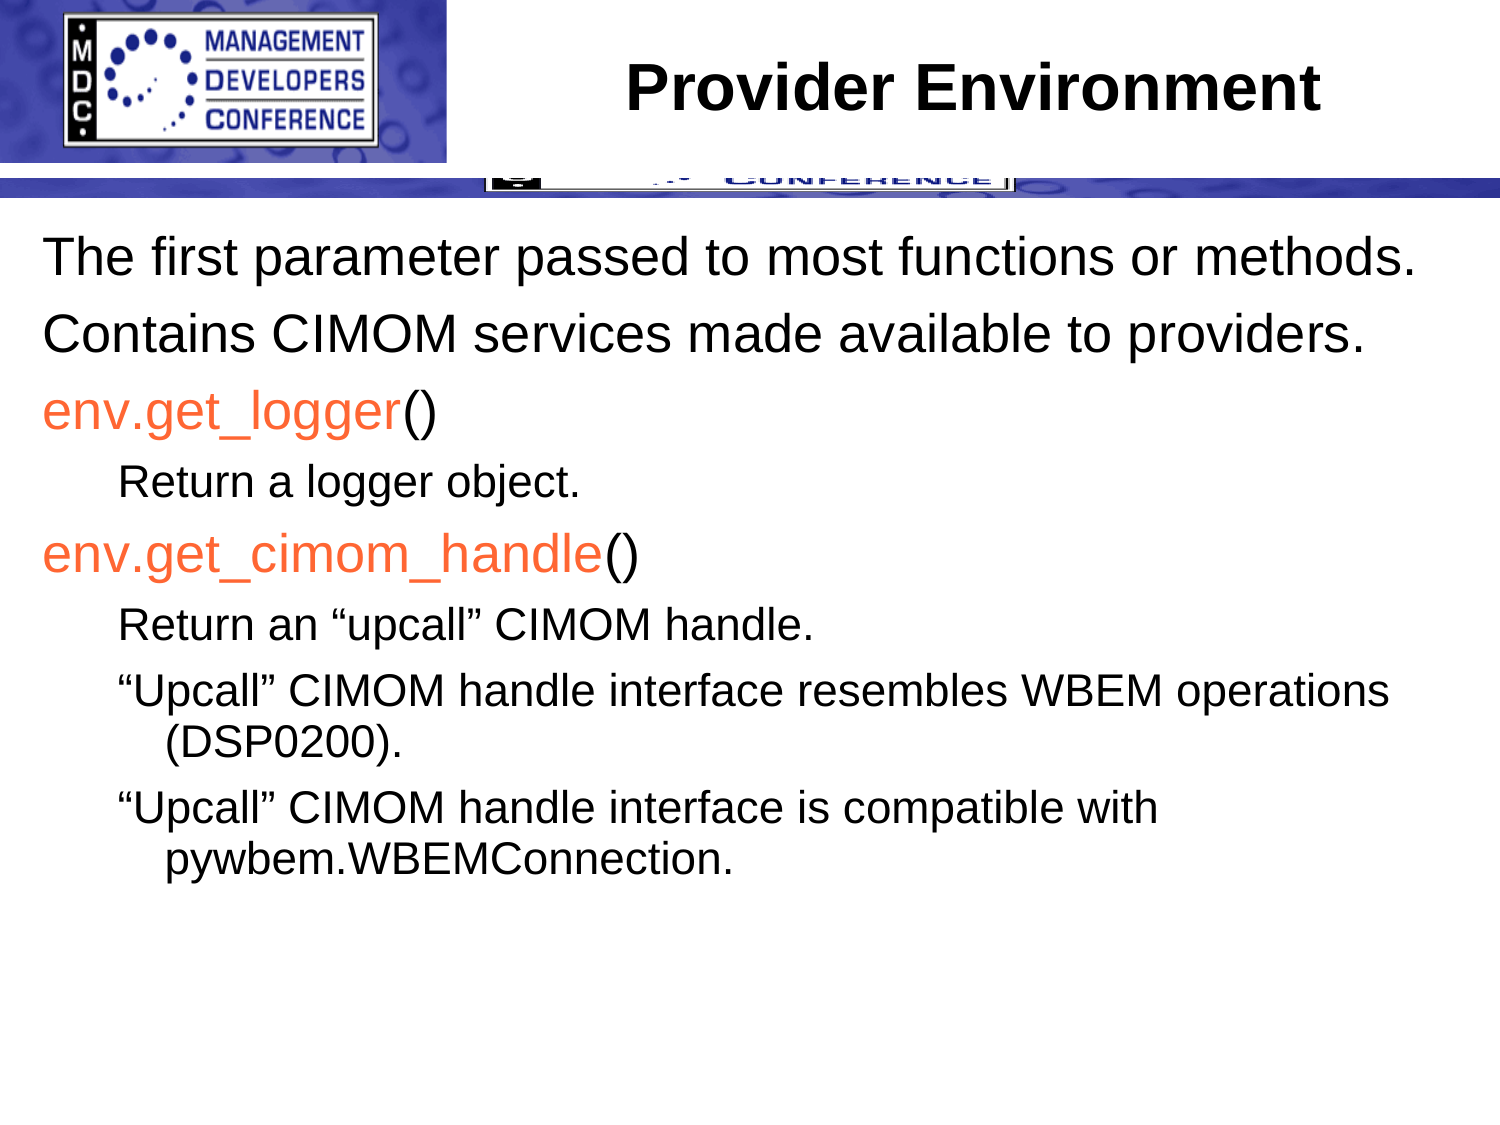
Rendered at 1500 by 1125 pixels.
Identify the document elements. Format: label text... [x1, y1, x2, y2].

picture [0, 178, 1500, 198]
title Provider Environment [447, 7, 1500, 169]
list The first parameter passed to most functions or methods. Contains CIMOM services made available to providers. env.get_logger() Return a logger object. env.get_cimom_handle() Return an “upcall” CIMOM handle. “Upcall” CIMOM handle interface resembles WBEM operations (DSP0200). “Upcall” CIMOM handle interface is compatible with pywbem.WBEMConnection. [42, 226, 1433, 1067]
picture [0, 0, 447, 163]
